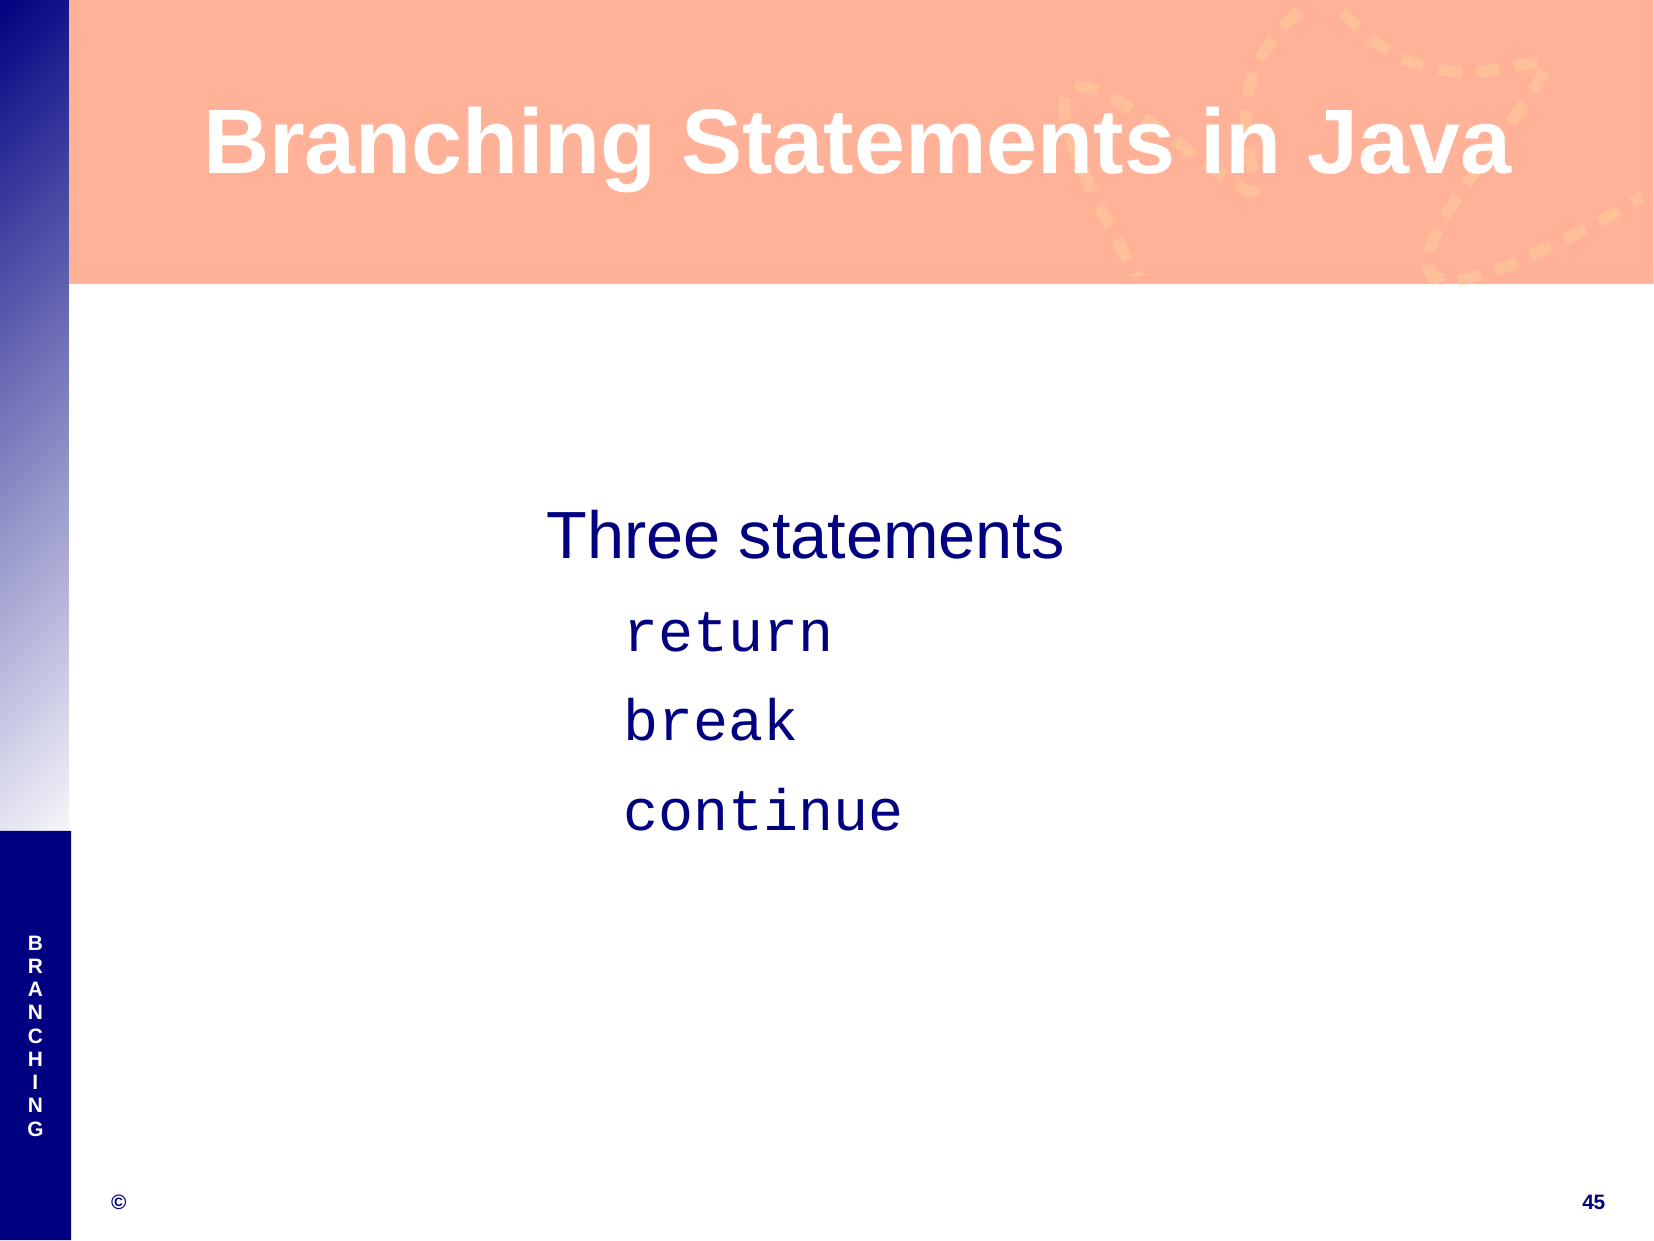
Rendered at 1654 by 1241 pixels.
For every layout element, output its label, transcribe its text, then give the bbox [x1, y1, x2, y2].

text_box B R A N C H I N G [0, 830, 71, 1241]
title Branching Statements in Java [99, 37, 1617, 246]
list Three statements return break continue [528, 498, 1151, 865]
